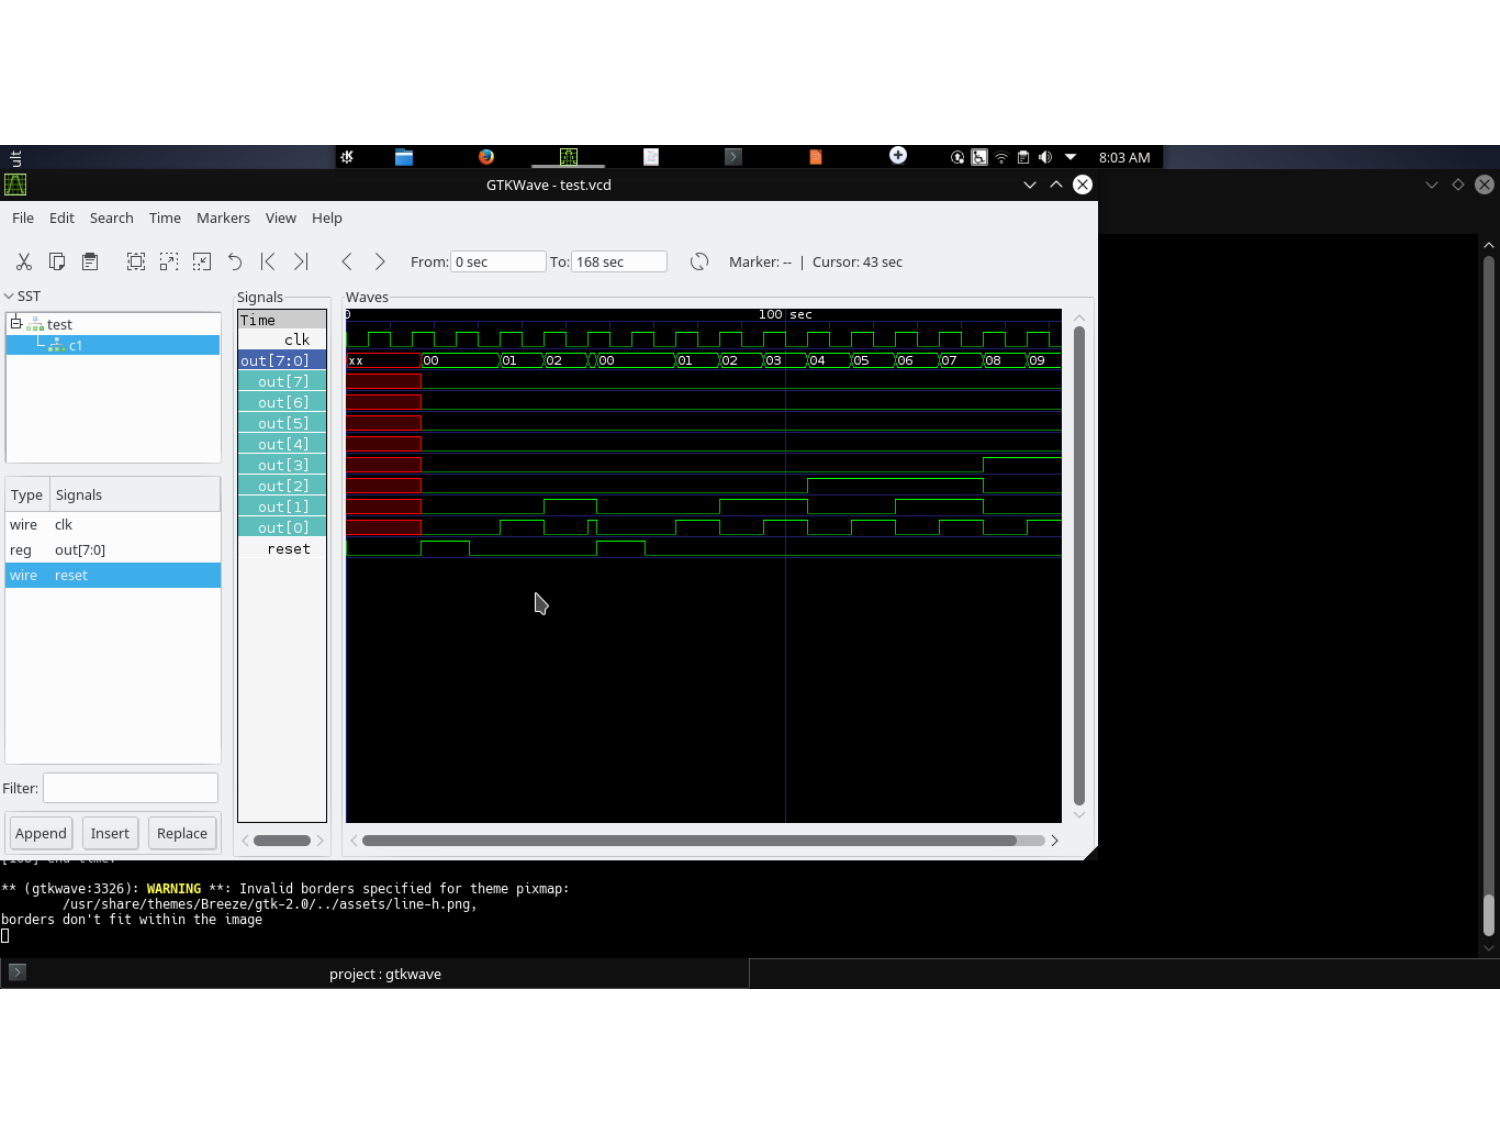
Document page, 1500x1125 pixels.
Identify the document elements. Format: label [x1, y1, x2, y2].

picture [0, 145, 1500, 989]
